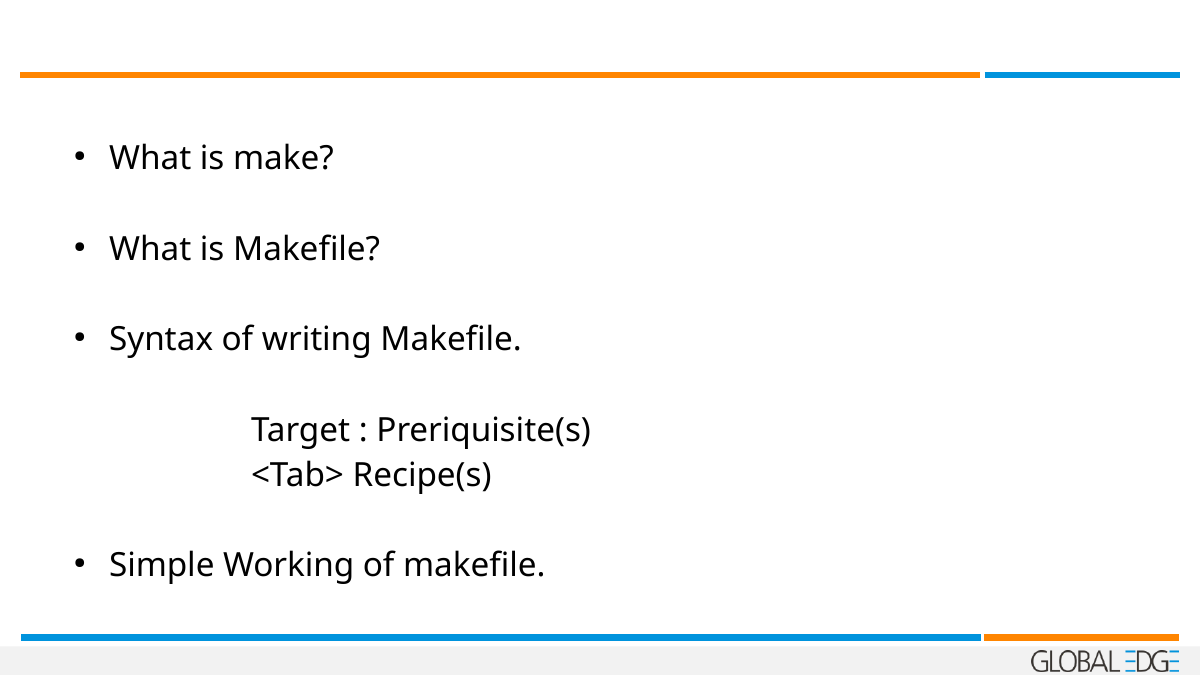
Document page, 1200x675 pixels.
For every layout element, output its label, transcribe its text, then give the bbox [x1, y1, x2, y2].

picture [1031, 650, 1179, 672]
text_box What is make? What is Makefile? Syntax of writing Makefile. Target : Preriquisite(s) <Tab> Recipe(s) Simple Working of makefile. [59, 126, 632, 532]
